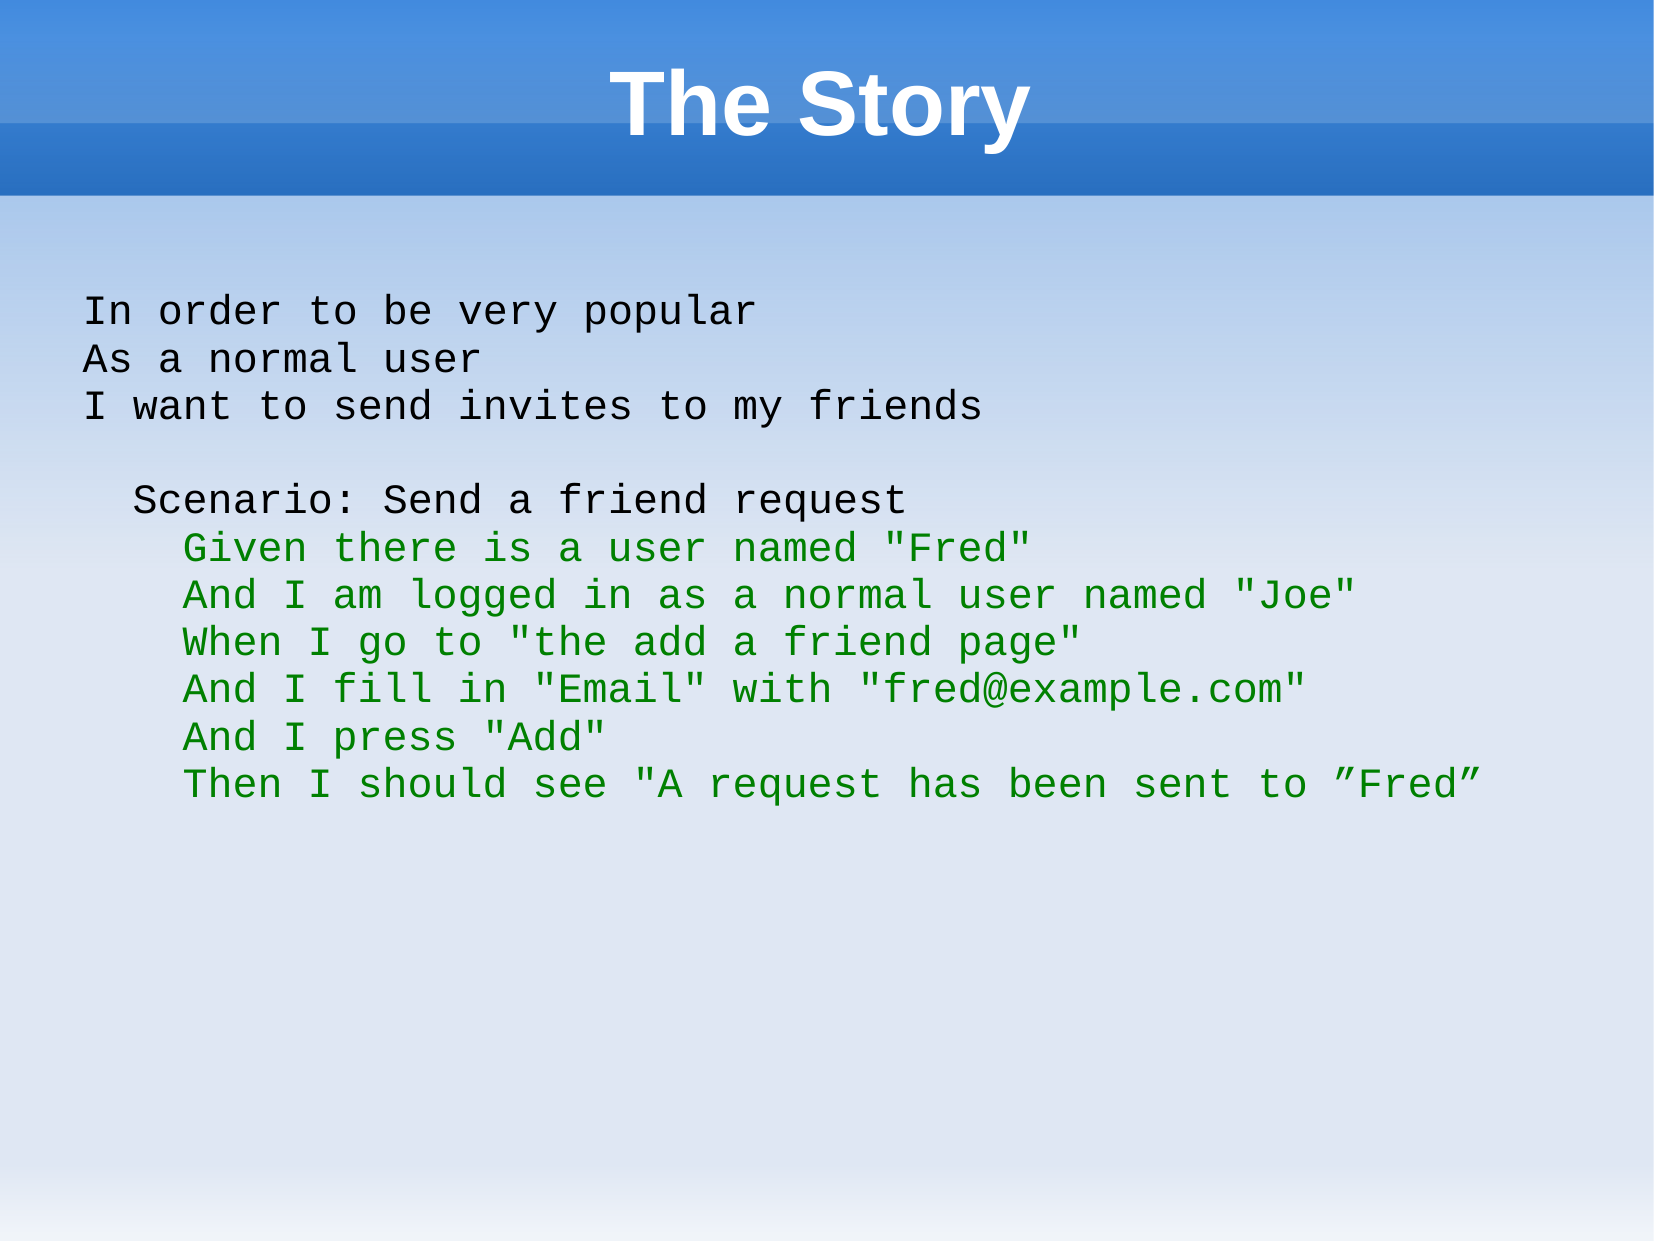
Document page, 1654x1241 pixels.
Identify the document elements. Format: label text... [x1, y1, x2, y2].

title The Story [76, 0, 1565, 208]
picture [0, 0, 1654, 1241]
list In order to be very popular As a normal user I want to send invites to my friends Scenario: Send a friend request Given there is a user named "Fred" And I am logged in as a normal user named "Joe" When I go to "the add a friend page" And I fill in "Email" with "fred@example.com" And I press "Add" Then I should see "A request has been sent to ”Fred” [82, 290, 1571, 1109]
